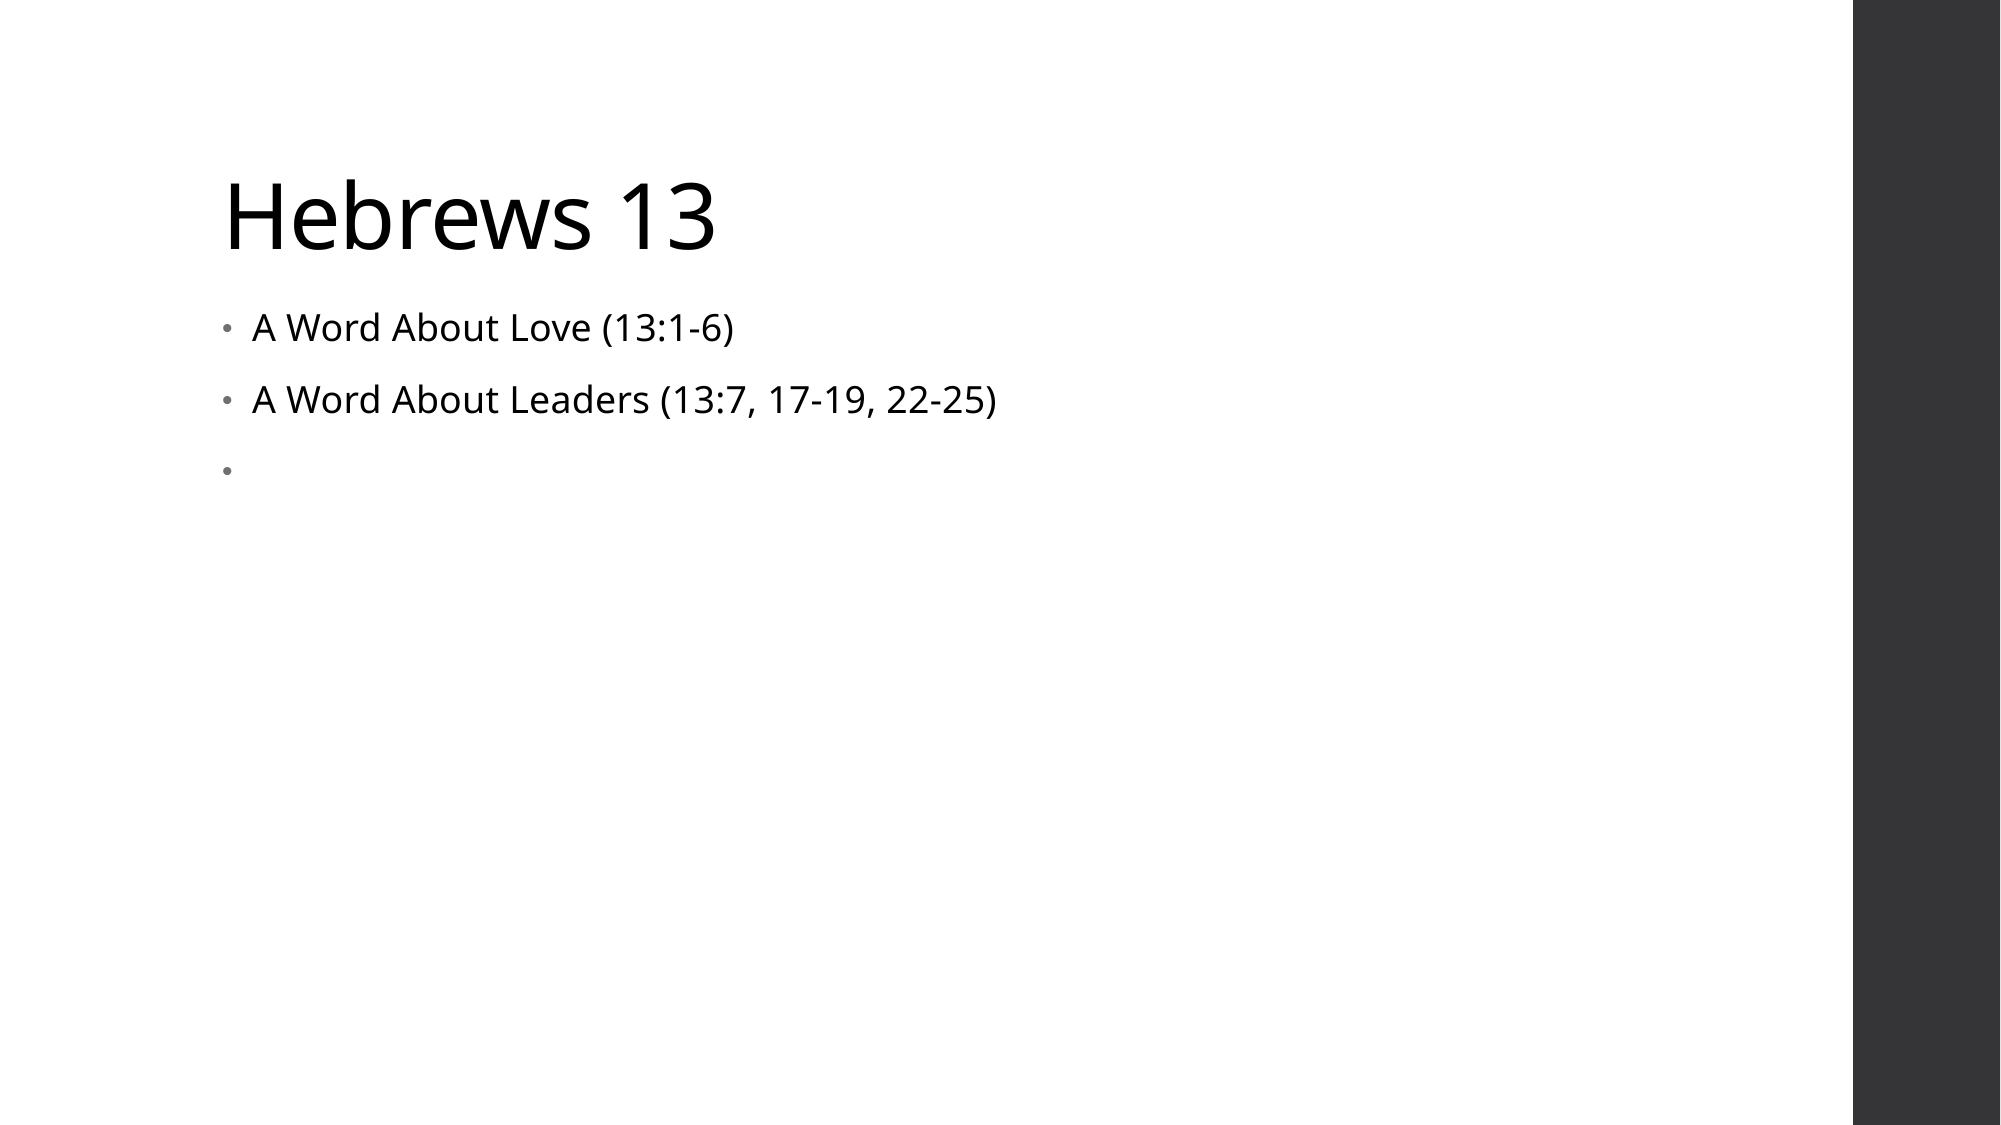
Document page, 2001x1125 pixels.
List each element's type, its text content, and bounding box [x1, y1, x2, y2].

title Hebrews 13 [206, 60, 1797, 278]
list A Word About Love (13:1-6) A Word About Leaders (13:7, 17-19, 22-25) [206, 299, 1617, 1014]
